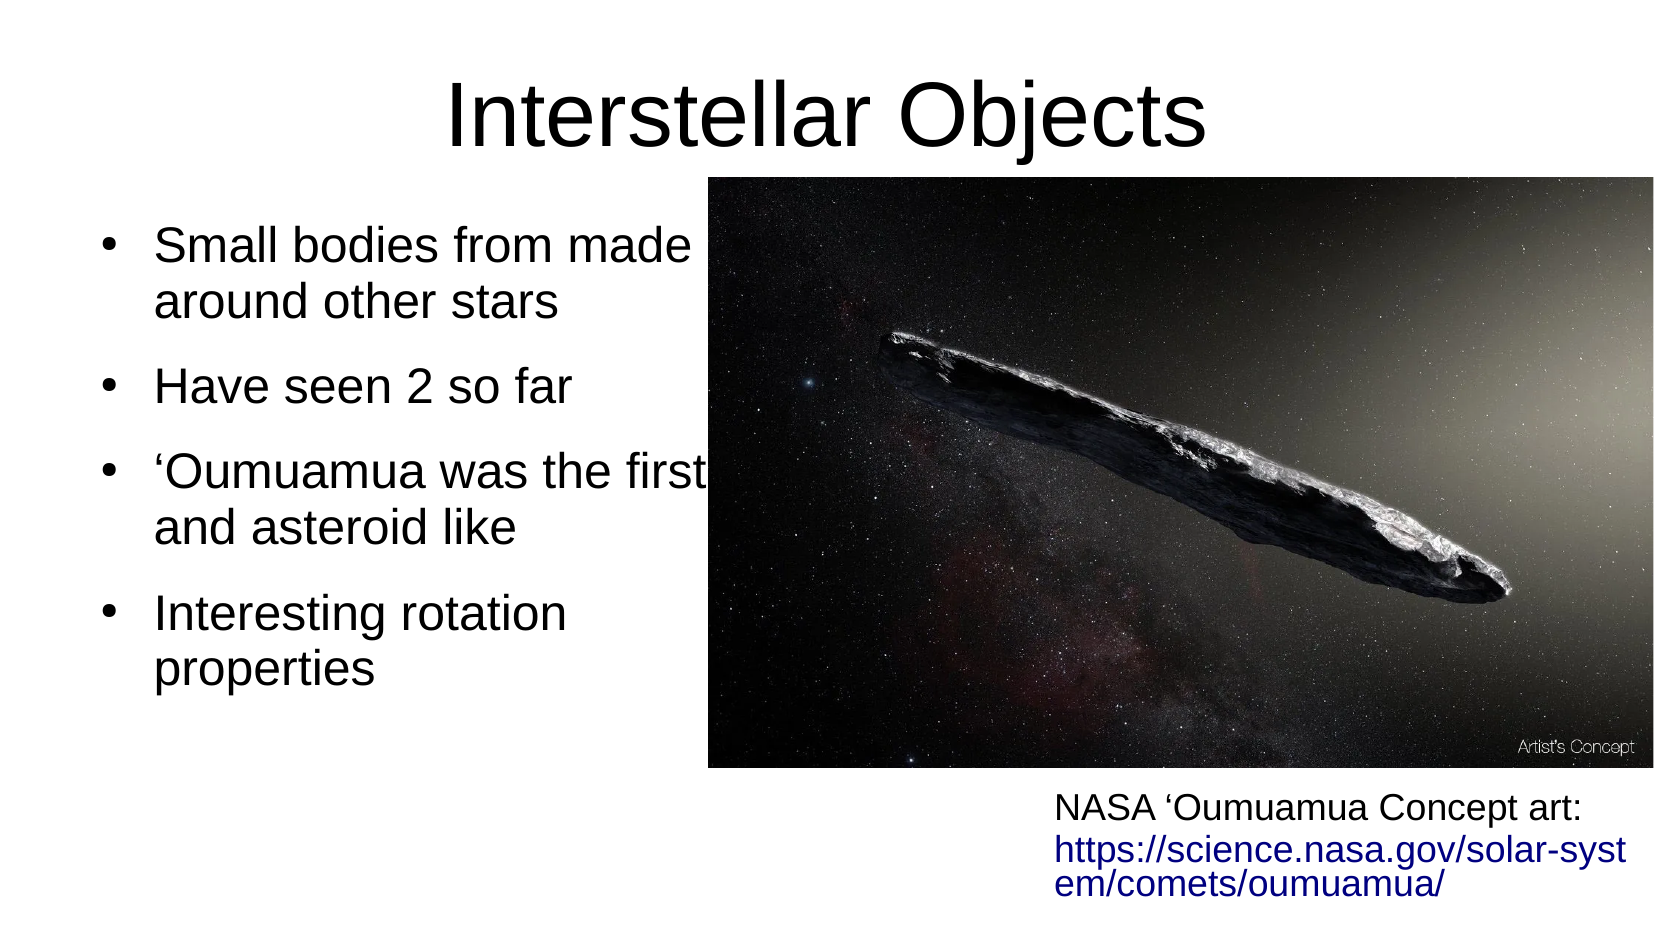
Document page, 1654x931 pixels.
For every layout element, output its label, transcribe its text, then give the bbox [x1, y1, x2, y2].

picture [708, 177, 1654, 768]
text_box NASA ‘Oumuamua Concept art: https://science.nasa.gov/solar-system/comets/oumuamua/ [1039, 779, 1642, 921]
title Interstellar Objects [82, 37, 1571, 193]
list Small bodies from made around other stars Have seen 2 so far ‘Oumuamua was the first, and asteroid like Interesting rotation properties [82, 217, 708, 758]
